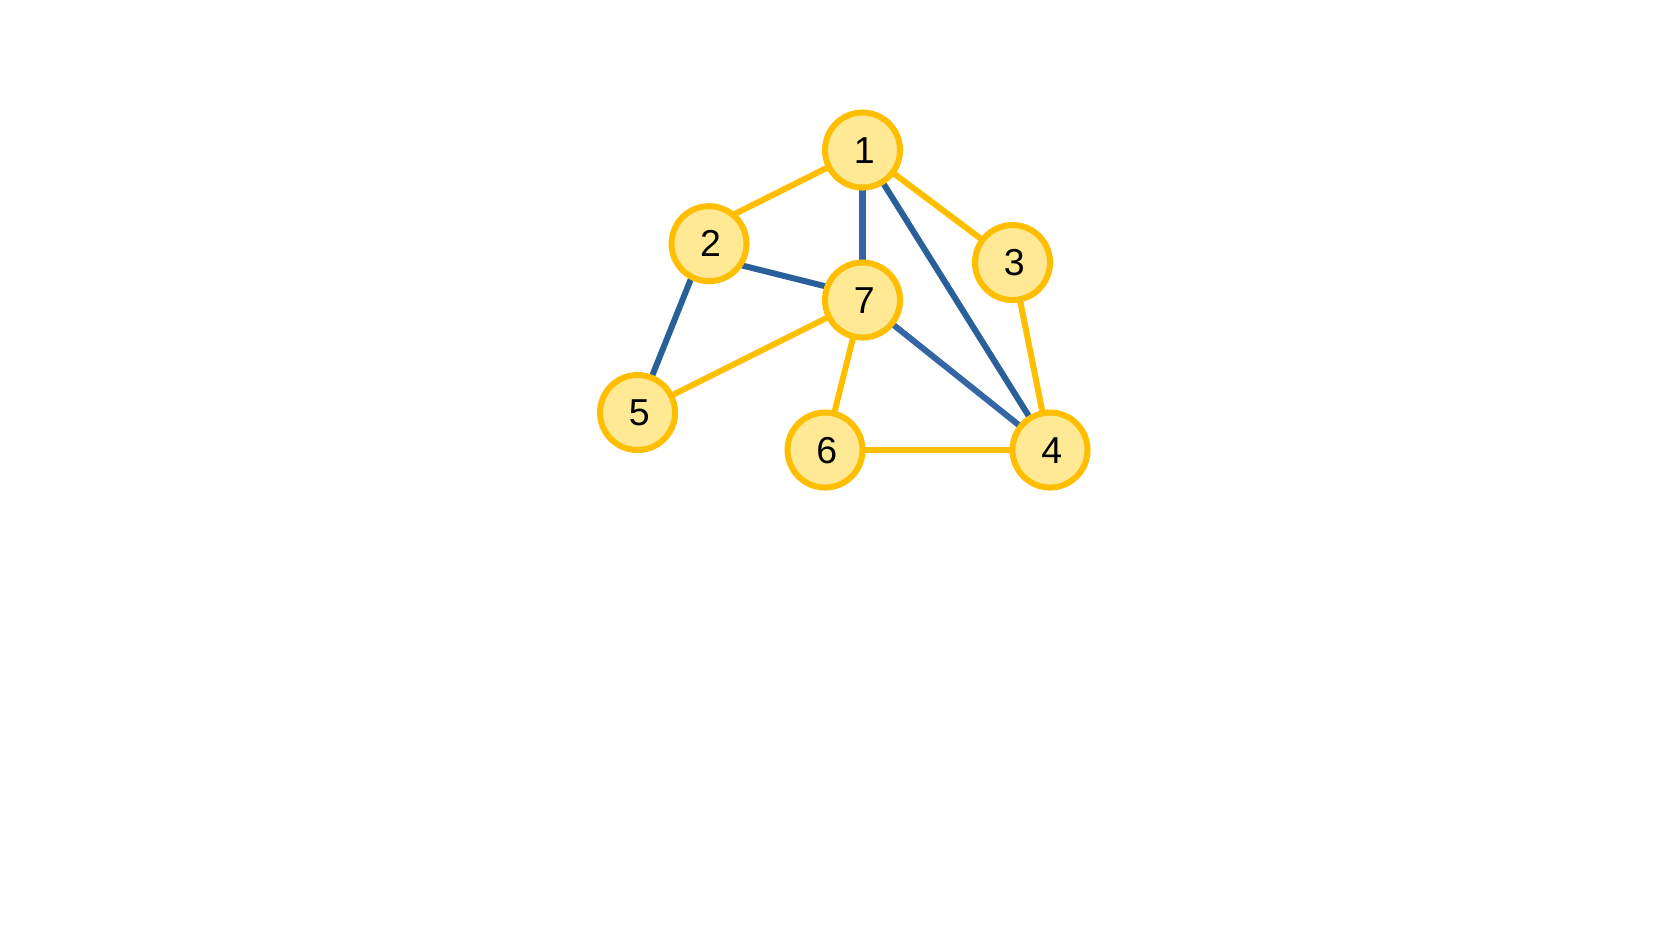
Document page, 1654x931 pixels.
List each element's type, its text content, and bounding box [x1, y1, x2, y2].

text_box 6 [787, 412, 863, 488]
text_box 3 [975, 225, 1051, 301]
text_box 5 [600, 375, 676, 451]
text_box 2 [671, 206, 747, 282]
text_box 4 [1012, 412, 1088, 488]
text_box 7 [825, 262, 901, 338]
text_box 1 [825, 112, 901, 188]
